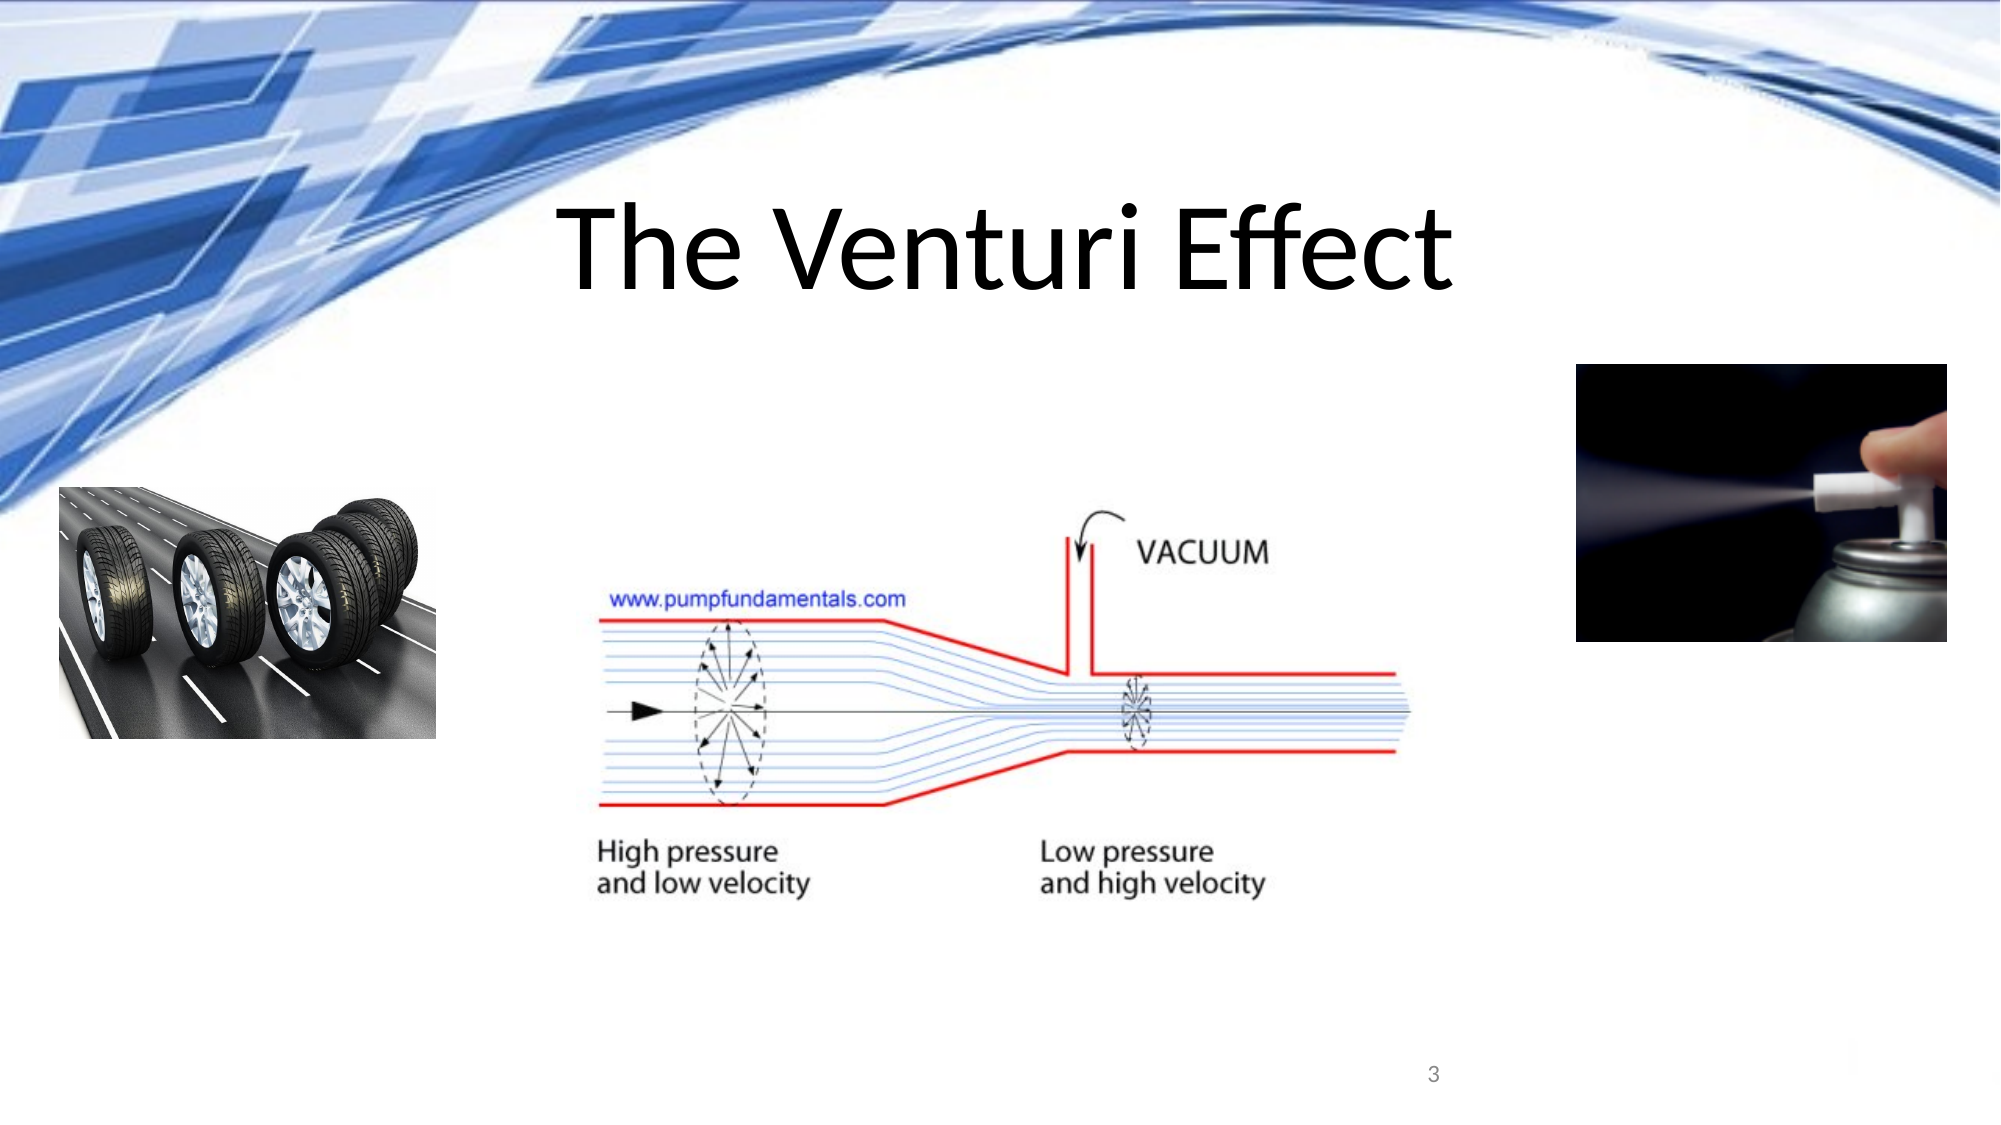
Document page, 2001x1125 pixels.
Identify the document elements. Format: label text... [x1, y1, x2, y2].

picture [59, 487, 436, 739]
picture [576, 487, 1436, 917]
picture [1576, 364, 1947, 642]
text_box The Venturi Effect [114, 168, 1898, 324]
text_box [1412, 1042, 1863, 1103]
